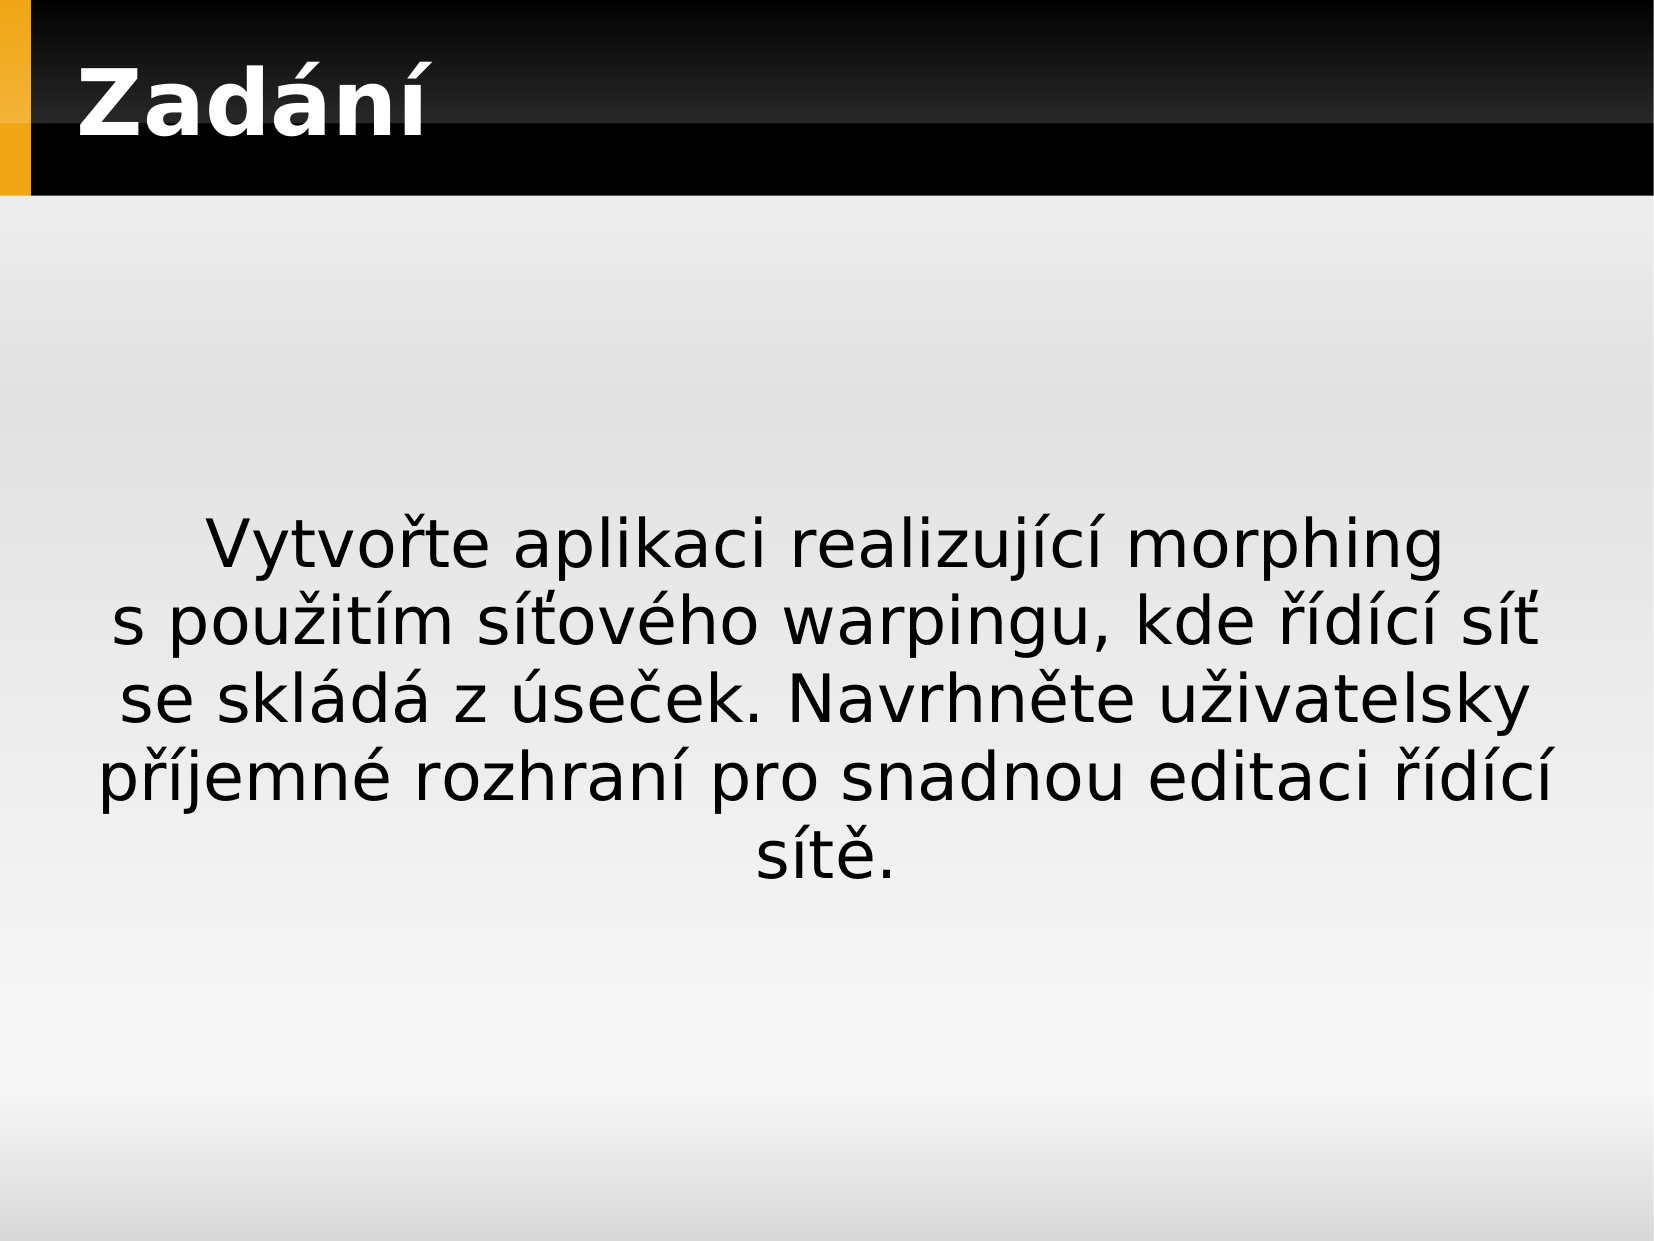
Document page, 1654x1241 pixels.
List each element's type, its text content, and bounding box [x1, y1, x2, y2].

title Zadání [76, 0, 1565, 208]
subtitle Vytvořte aplikaci realizující morphing s použitím síťového warpingu, kde řídící síť se skládá z úseček. Navrhněte uživatelsky příjemné rozhraní pro snadnou editaci řídící sítě. [82, 290, 1571, 1109]
picture [0, 0, 1654, 1241]
